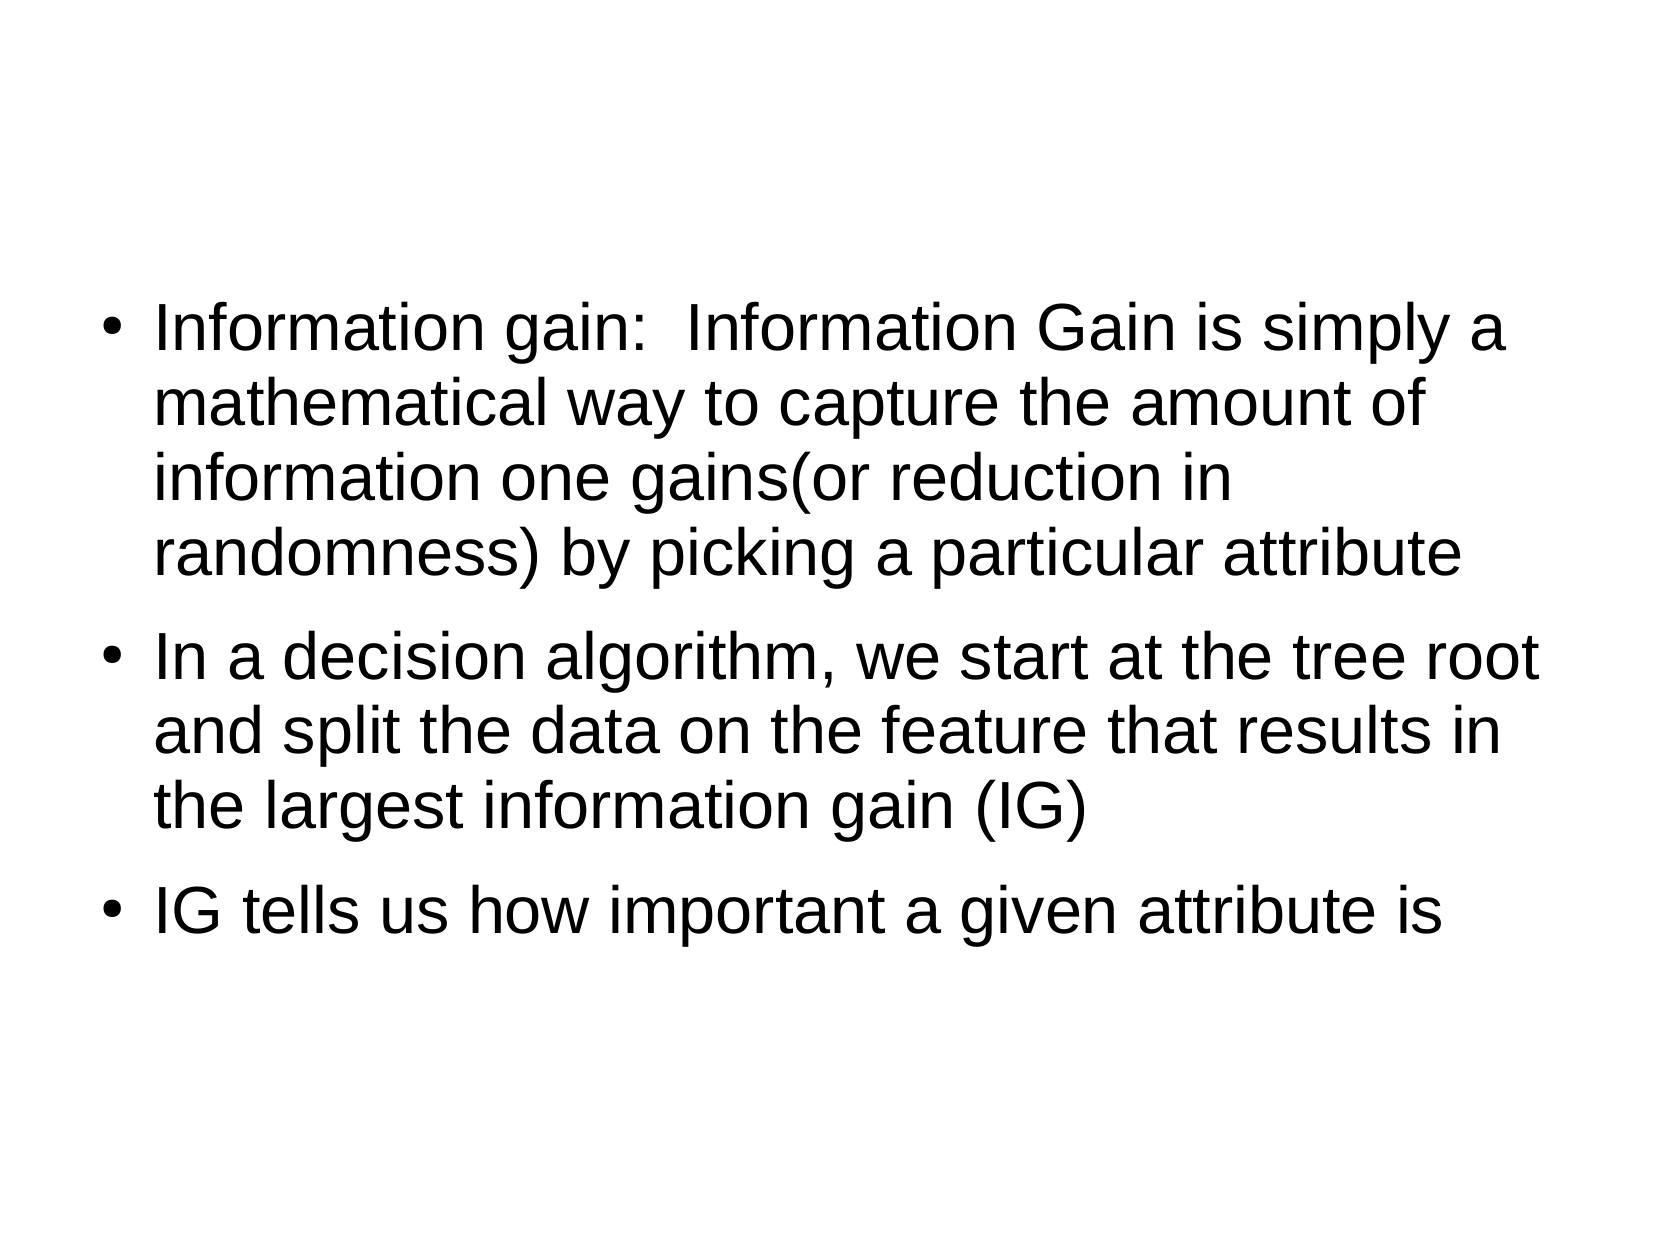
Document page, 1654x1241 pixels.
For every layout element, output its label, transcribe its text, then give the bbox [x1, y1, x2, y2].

list Information gain: Information Gain is simply a mathematical way to capture the amount of information one gains(or reduction in randomness) by picking a particular attribute In a decision algorithm, we start at the tree root and split the data on the feature that results in the largest information gain (IG) IG tells us how important a given attribute is [82, 290, 1571, 1010]
